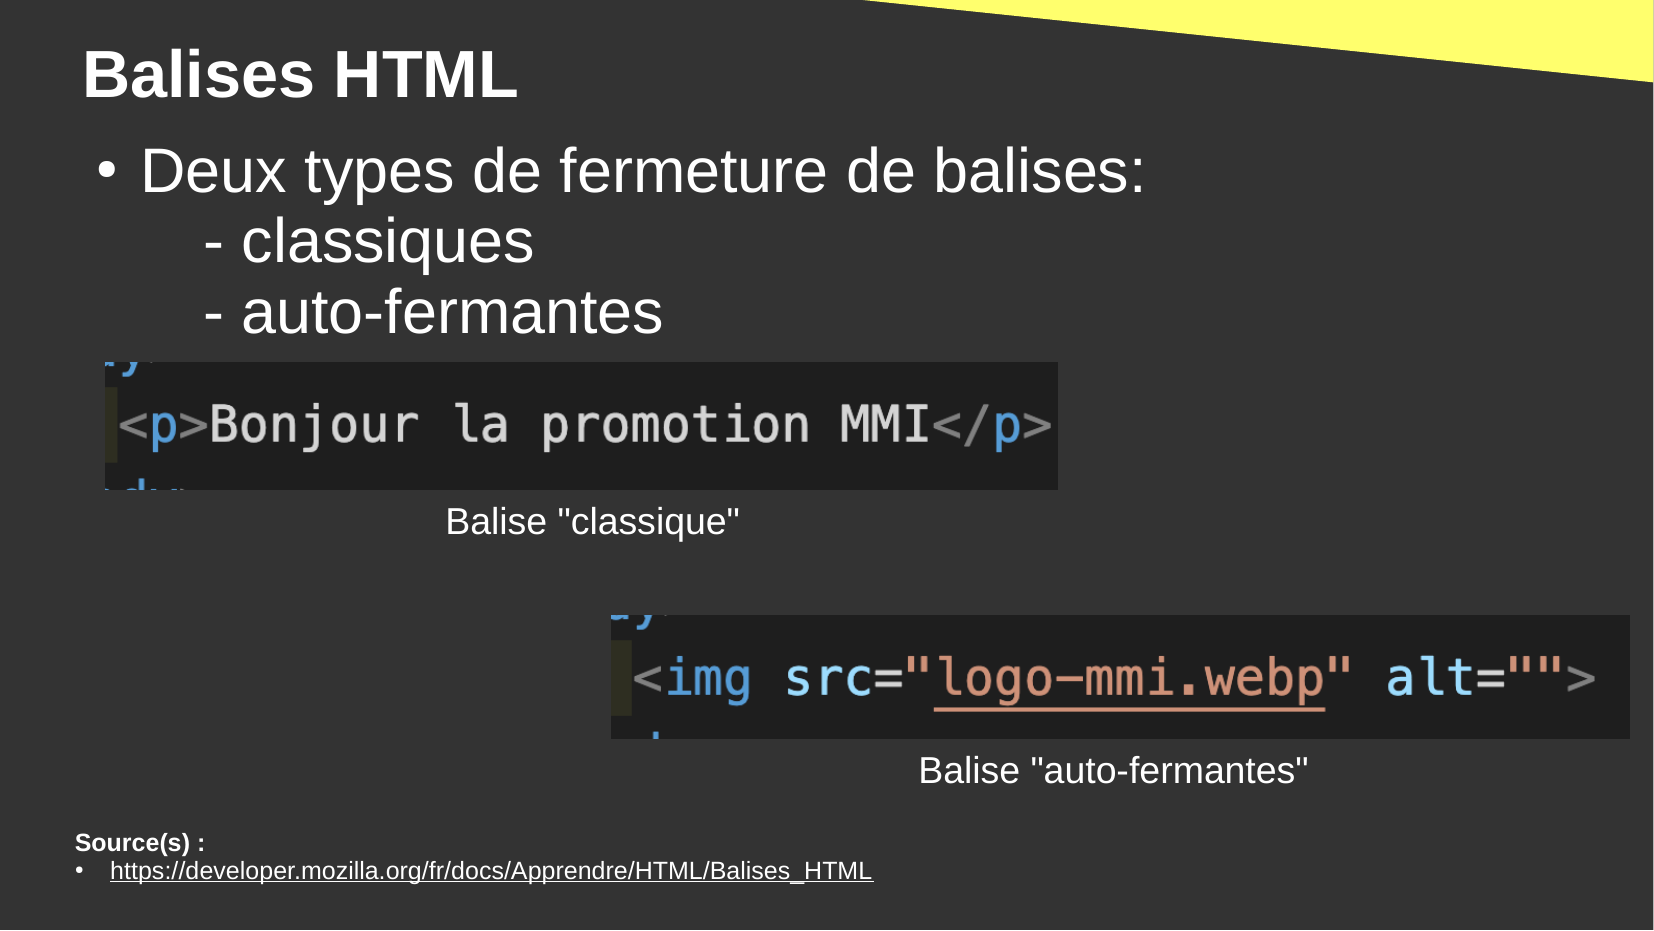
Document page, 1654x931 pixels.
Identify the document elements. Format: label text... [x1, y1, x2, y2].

list Deux types de fermeture de balises: - classiques - auto-fermantes [80, 135, 1569, 349]
text_box [862, 0, 1654, 83]
text_box Balise "auto-fermantes" [878, 741, 1349, 799]
picture [611, 615, 1630, 739]
text_box Source(s) : https://developer.mozilla.org/fr/docs/Apprendre/HTML/Balises_HTML [59, 821, 1546, 906]
title Balises HTML [82, 37, 1571, 114]
picture [105, 362, 1058, 490]
text_box Balise "classique" [398, 493, 787, 573]
